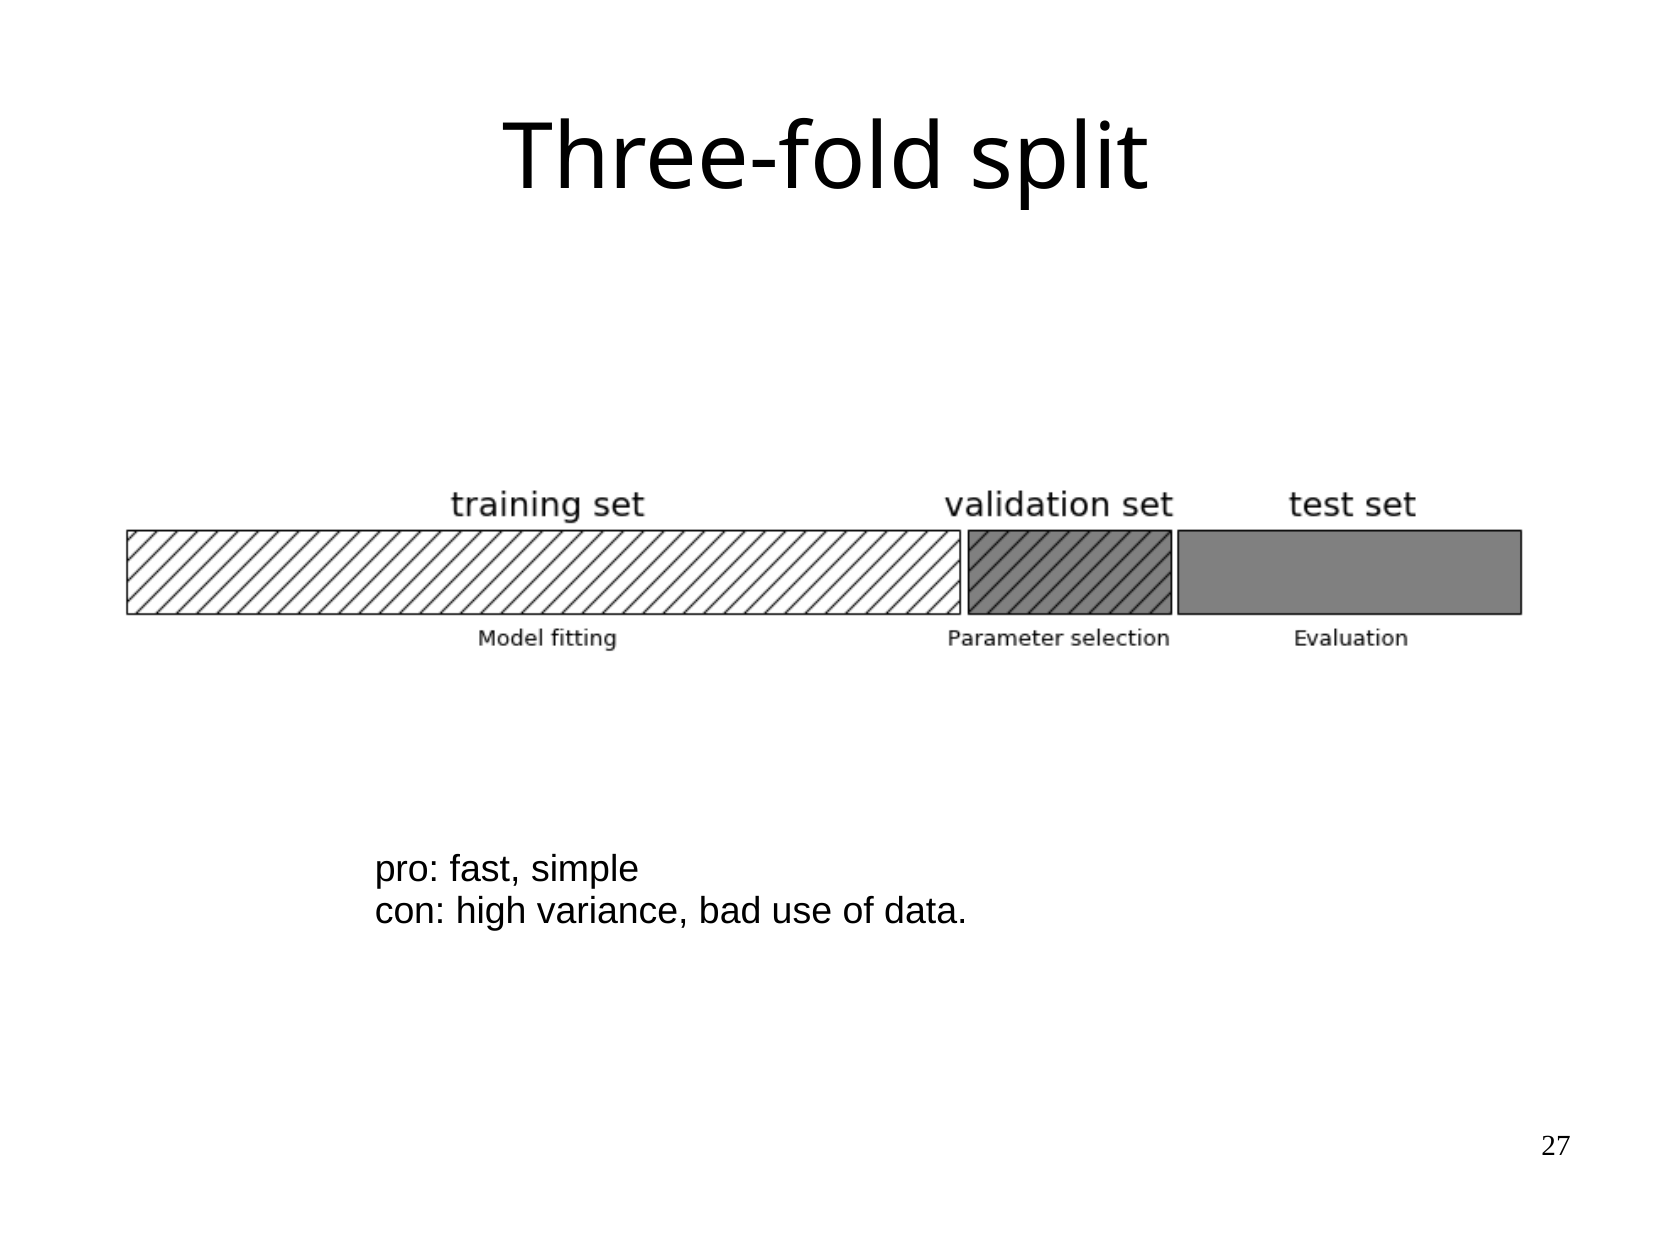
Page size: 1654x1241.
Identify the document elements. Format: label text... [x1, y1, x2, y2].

text_box pro: fast, simple con: high variance, bad use of data. [360, 840, 1396, 939]
title Three-fold split [82, 49, 1571, 257]
picture [108, 479, 1546, 663]
